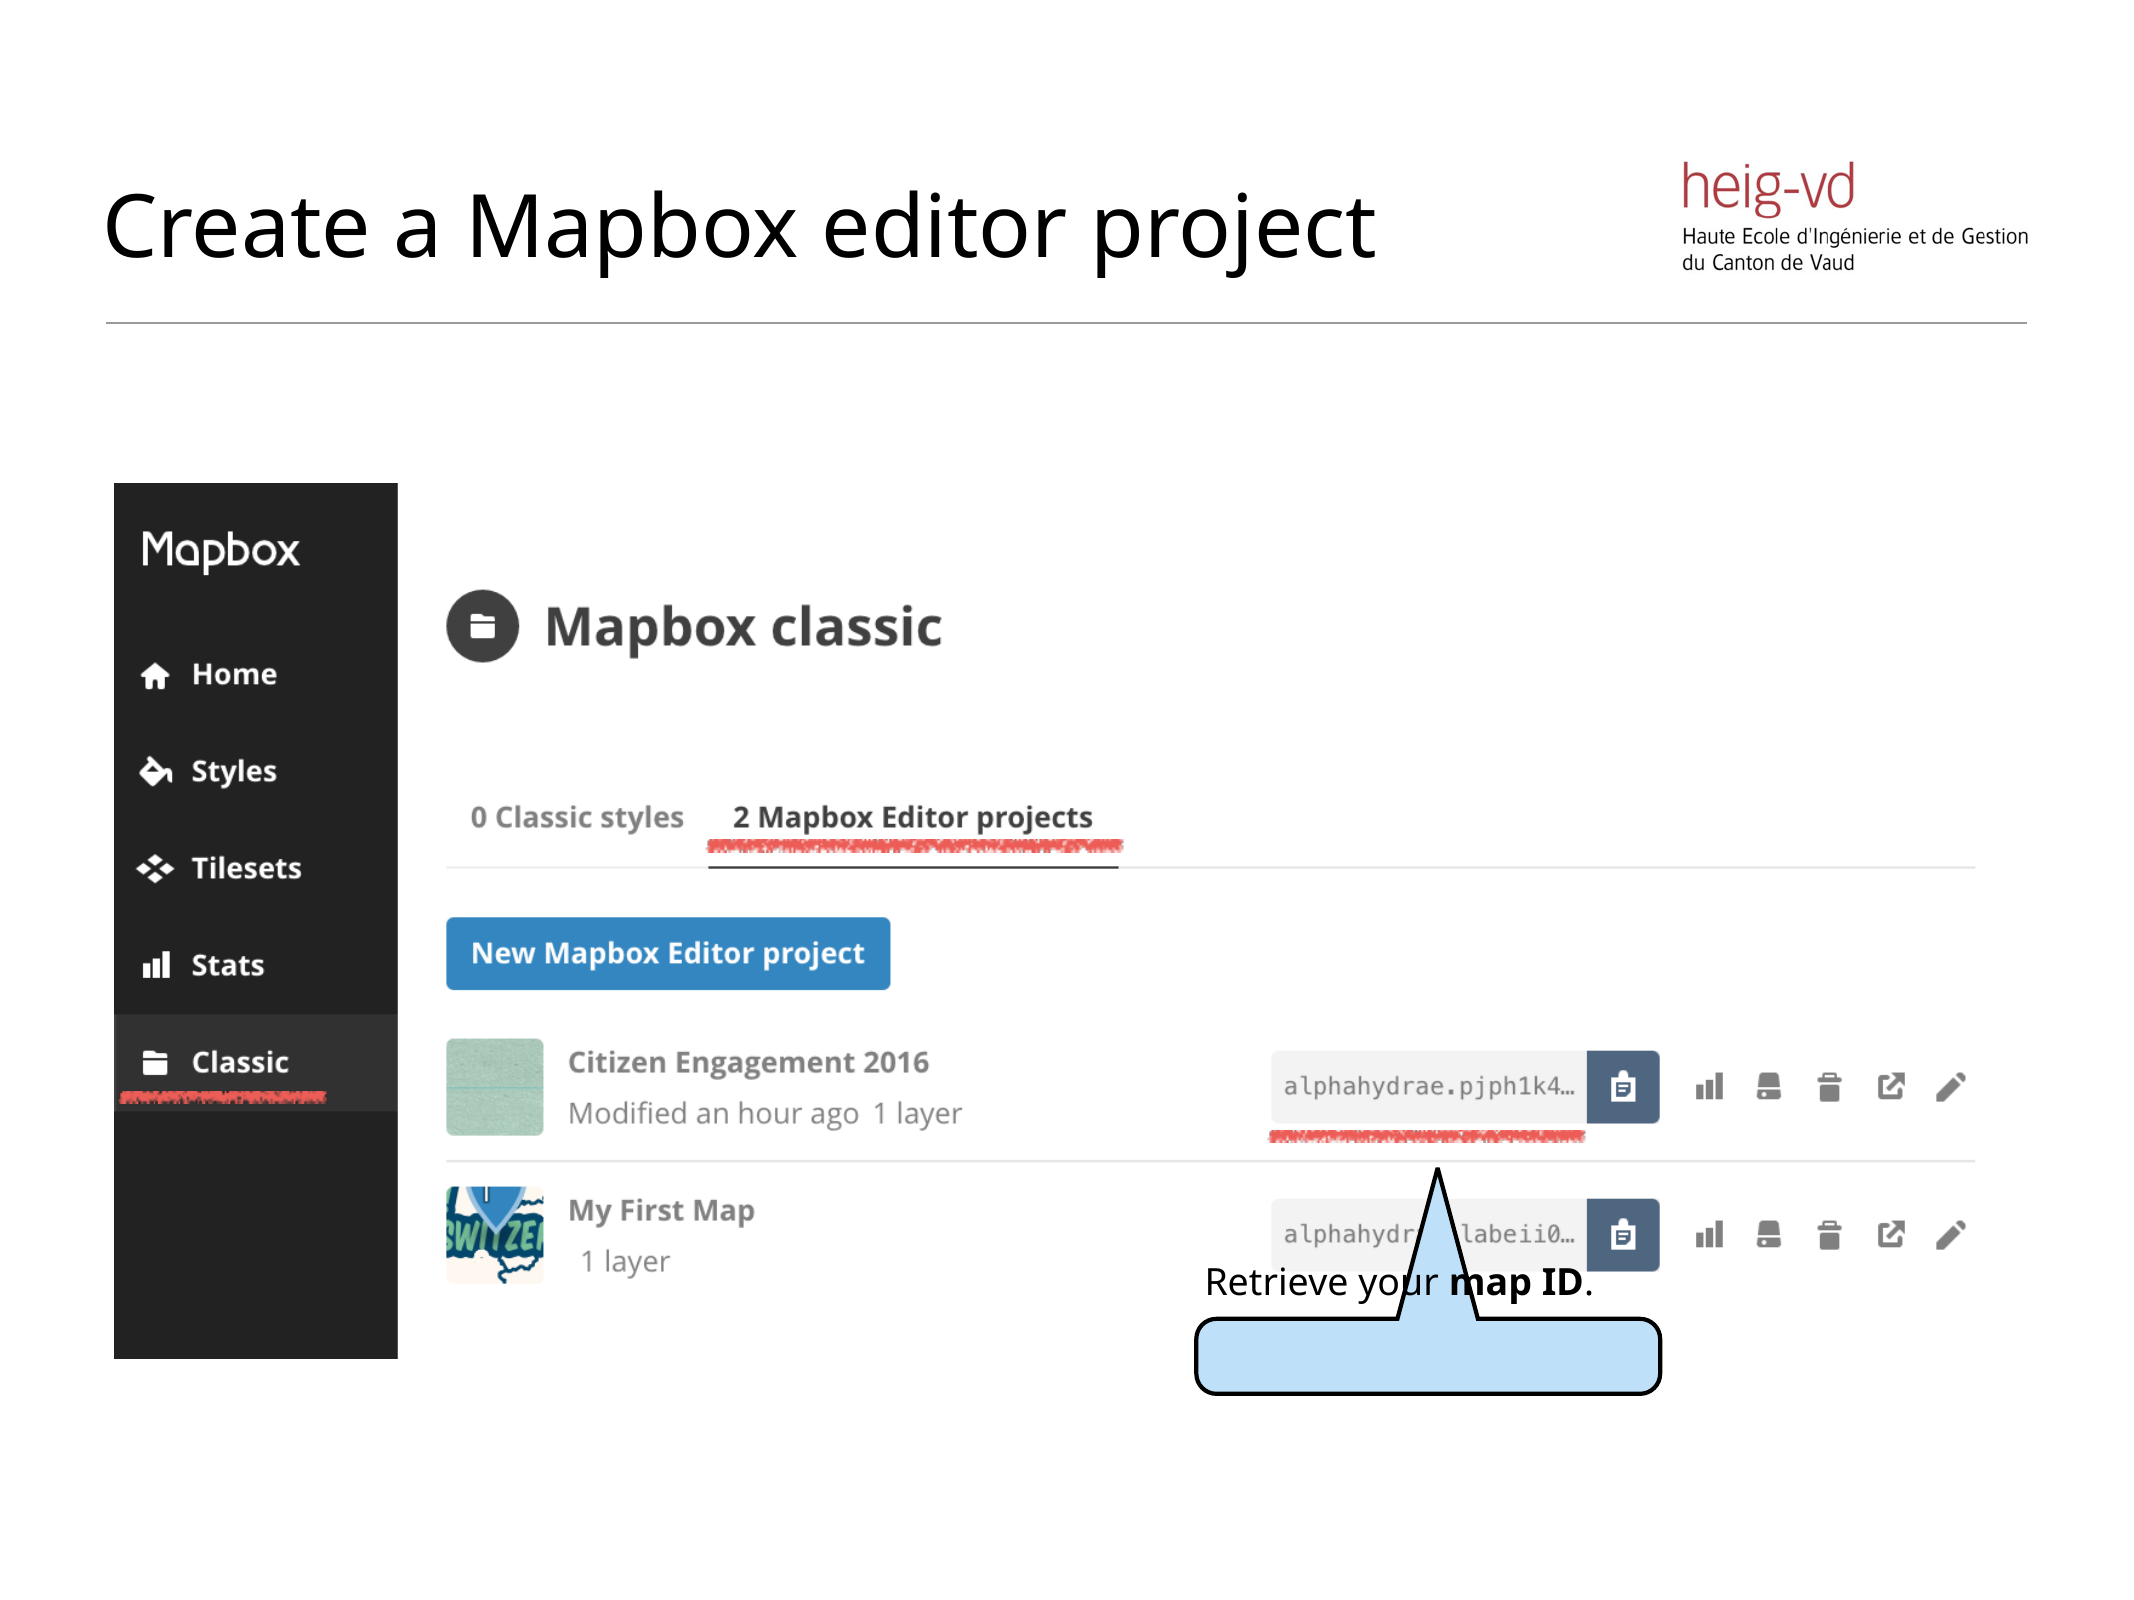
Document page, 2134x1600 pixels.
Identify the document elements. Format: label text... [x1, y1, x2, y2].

picture [112, 483, 2019, 1359]
text_box Retrieve your map ID. [1196, 1167, 1661, 1394]
title Create a Mapbox editor project [93, 54, 2040, 284]
